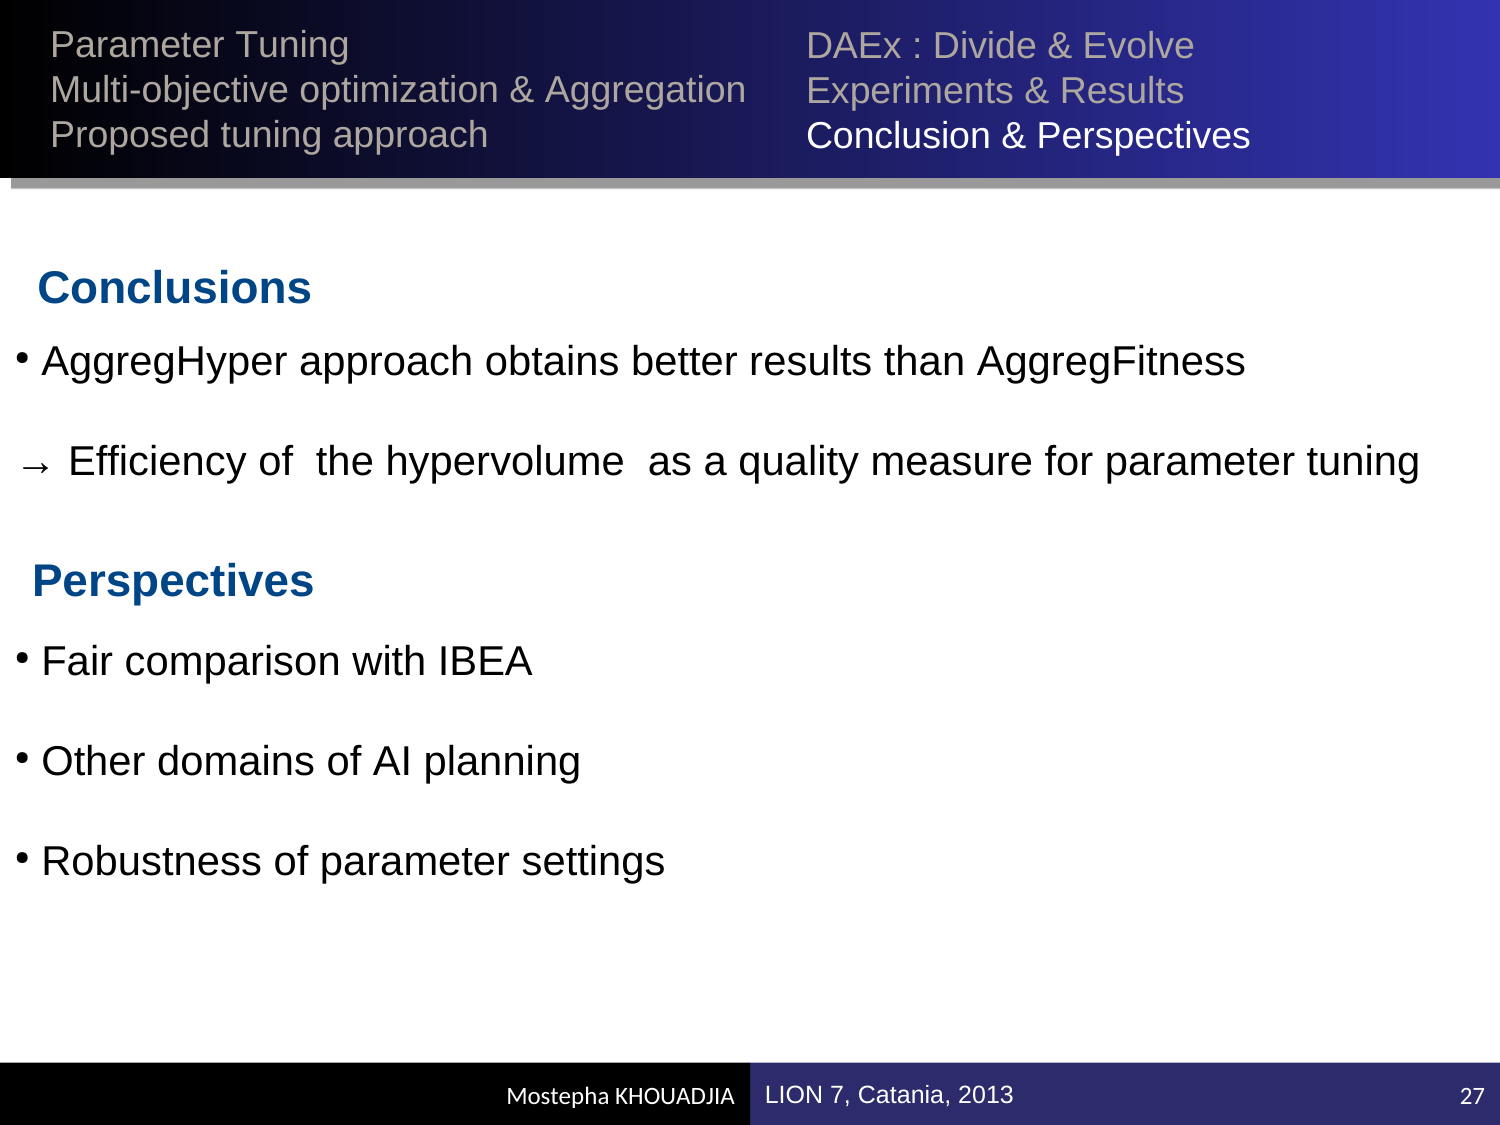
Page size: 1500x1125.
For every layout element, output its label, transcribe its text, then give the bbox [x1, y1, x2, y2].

text_box Perspectives [17, 543, 351, 703]
text_box Parameter Tuning Multi-objective optimization & Aggregation Proposed tuning approach [35, 12, 815, 519]
text_box DAEx : Divide & Evolve Experiments & Results Conclusion & Perspectives [791, 13, 1500, 164]
text_box Conclusions [22, 250, 340, 321]
text_box AggregHyper approach obtains better results than AggregFitness → Efficiency of the hypervolume as a quality measure for parameter tuning Fair comparison with IBEA Other domains of AI planning Robustness of parameter settings [0, 326, 1500, 937]
